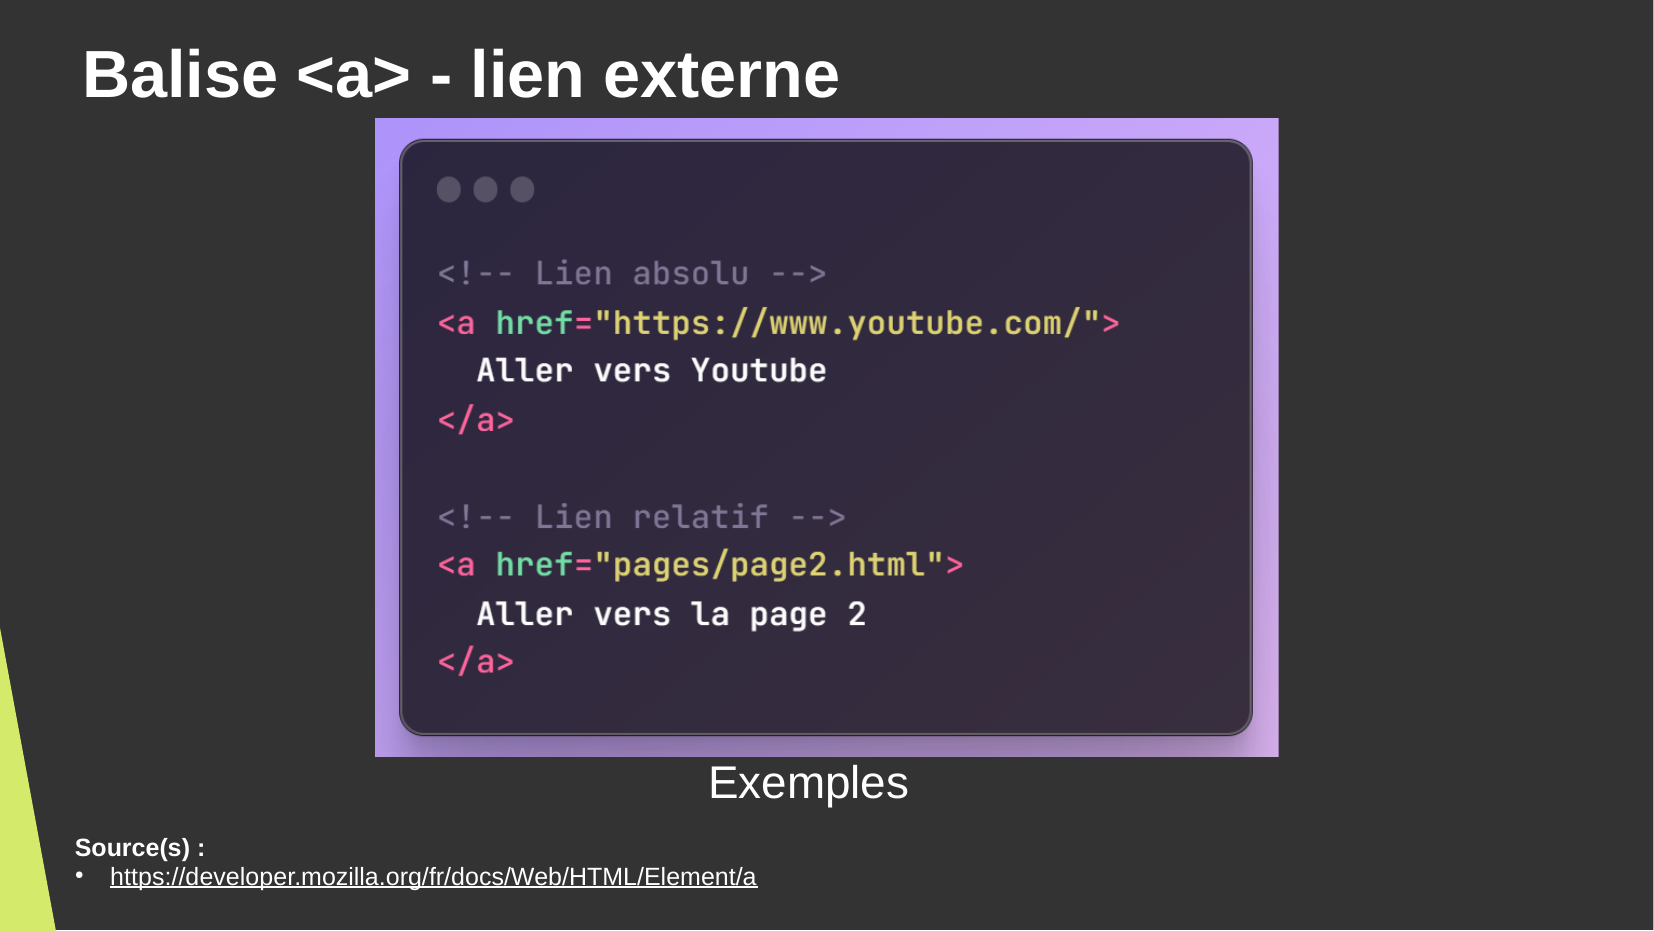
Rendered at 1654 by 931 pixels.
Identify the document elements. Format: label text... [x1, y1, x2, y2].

text_box [0, 627, 56, 931]
picture [375, 118, 1279, 750]
title Balise <a> - lien externe [82, 37, 1571, 114]
text_box Exemples [23, 750, 1595, 817]
text_box Source(s) : https://developer.mozilla.org/fr/docs/Web/HTML/Element/a [60, 826, 1546, 931]
